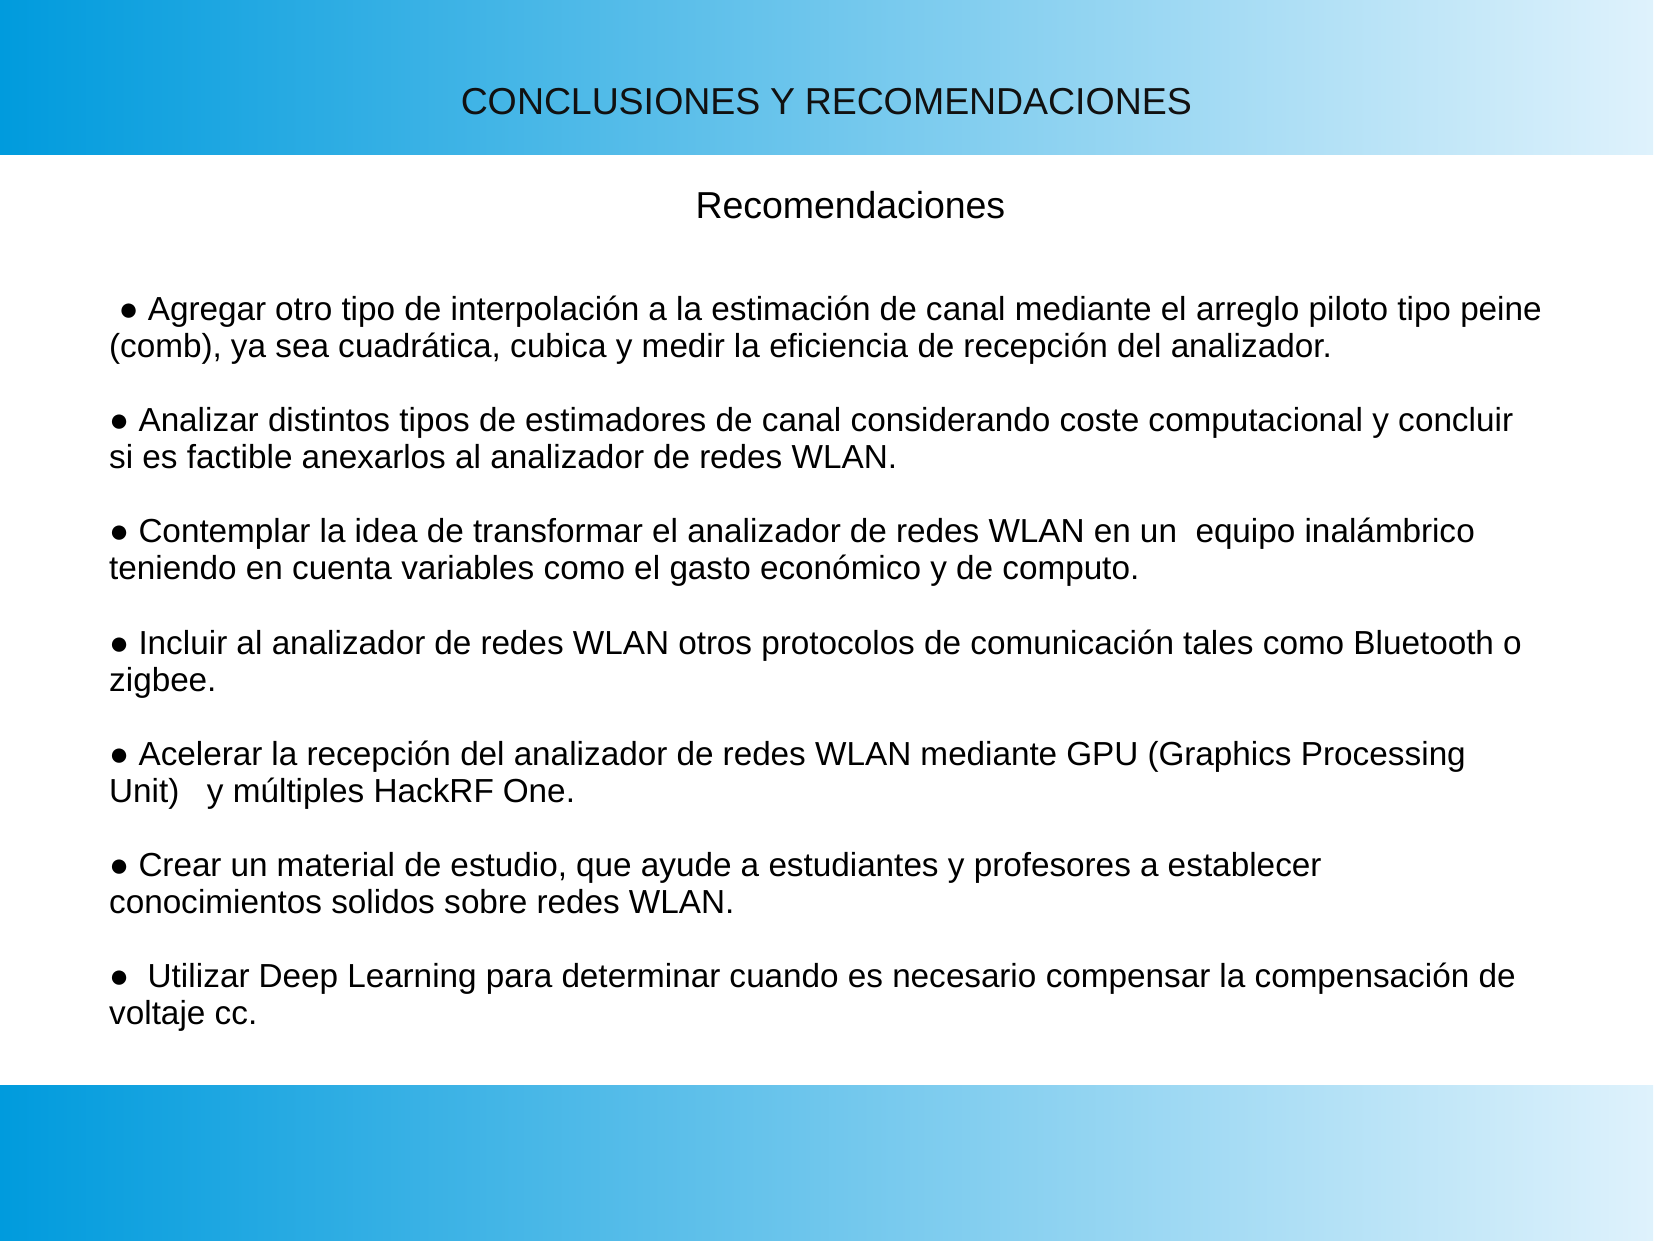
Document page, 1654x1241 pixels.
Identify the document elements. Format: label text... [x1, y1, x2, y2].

text_box ● Agregar otro tipo de interpolación a la estimación de canal mediante el arreglo piloto tipo peine (comb), ya sea cuadrática, cubica y medir la eficiencia de recepción del analizador. ● Analizar distintos tipos de estimadores de canal considerando coste computacional y concluir si es factible anexarlos al analizador de redes WLAN. ● Contemplar la idea de transformar el analizador de redes WLAN en un equipo inalámbrico teniendo en cuenta variables como el gasto económico y de computo. ● Incluir al analizador de redes WLAN otros protocolos de comunicación tales como Bluetooth o zigbee. ● Acelerar la recepción del analizador de redes WLAN mediante GPU (Graphics Processing Unit) y múltiples HackRF One. ● Crear un material de estudio, que ayude a estudiantes y profesores a establecer conocimientos solidos sobre redes WLAN. ● Utilizar Deep Learning para determinar cuando es necesario compensar la compensación de voltaje cc. [94, 283, 1560, 1039]
text_box Recomendaciones [637, 177, 1063, 234]
title CONCLUSIONES Y RECOMENDACIONES [82, 49, 1571, 154]
